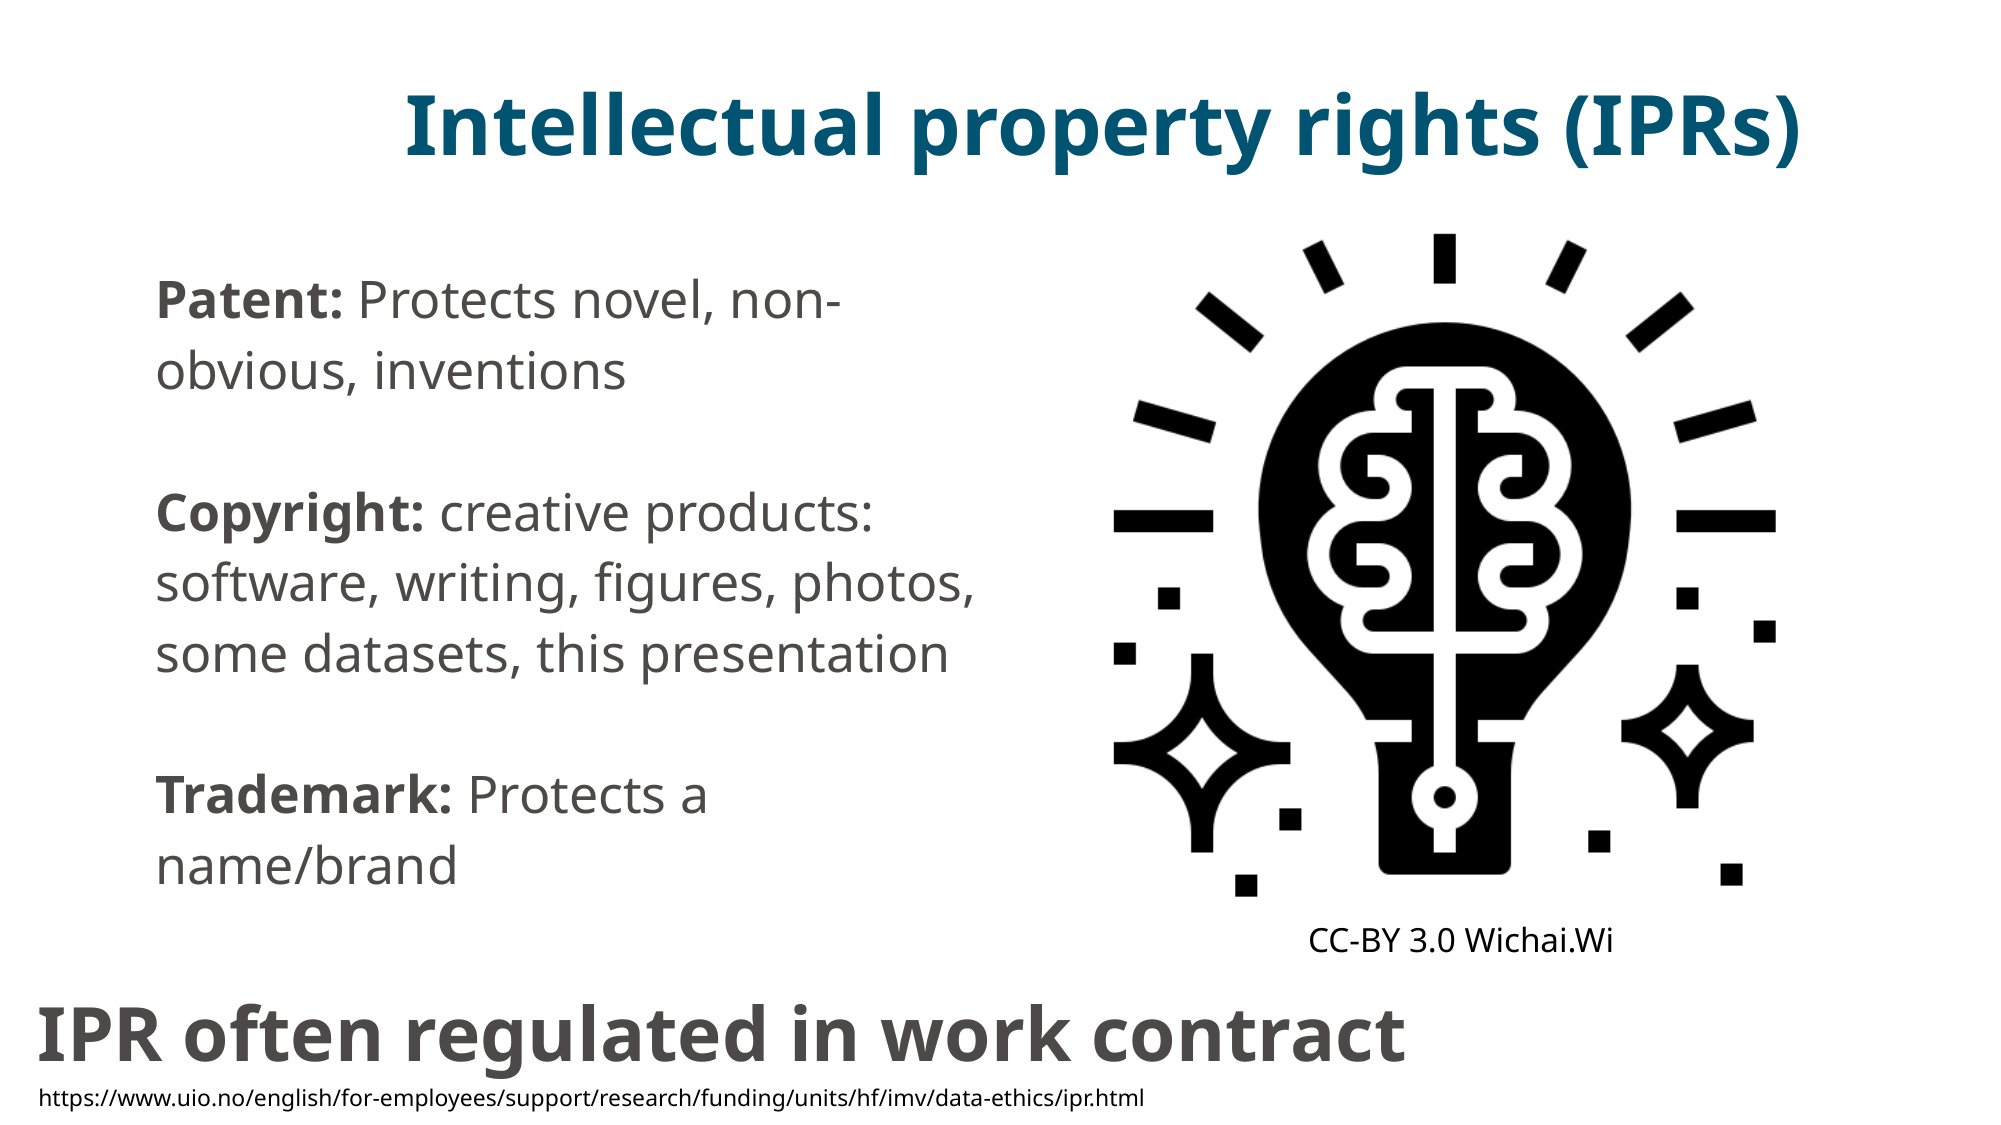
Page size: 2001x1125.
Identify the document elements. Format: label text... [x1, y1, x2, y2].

list Patent: Protects novel, non-obvious, inventions Copyright: creative products: software, writing, figures, photos, some datasets, this presentation Trademark: Protects a name/brand [99, 263, 979, 916]
text_box Intellectual property rights (IPRs) [390, 59, 1610, 212]
picture [1092, 212, 1798, 919]
text_box CC-BY 3.0 Wichai.Wi [1293, 909, 1610, 958]
text_box https://www.uio.no/english/for-employees/support/research/funding/units/hf/imv/data-ethics/ipr.html [23, 1074, 1922, 1113]
text_box IPR often regulated in work contract [23, 974, 2000, 1125]
